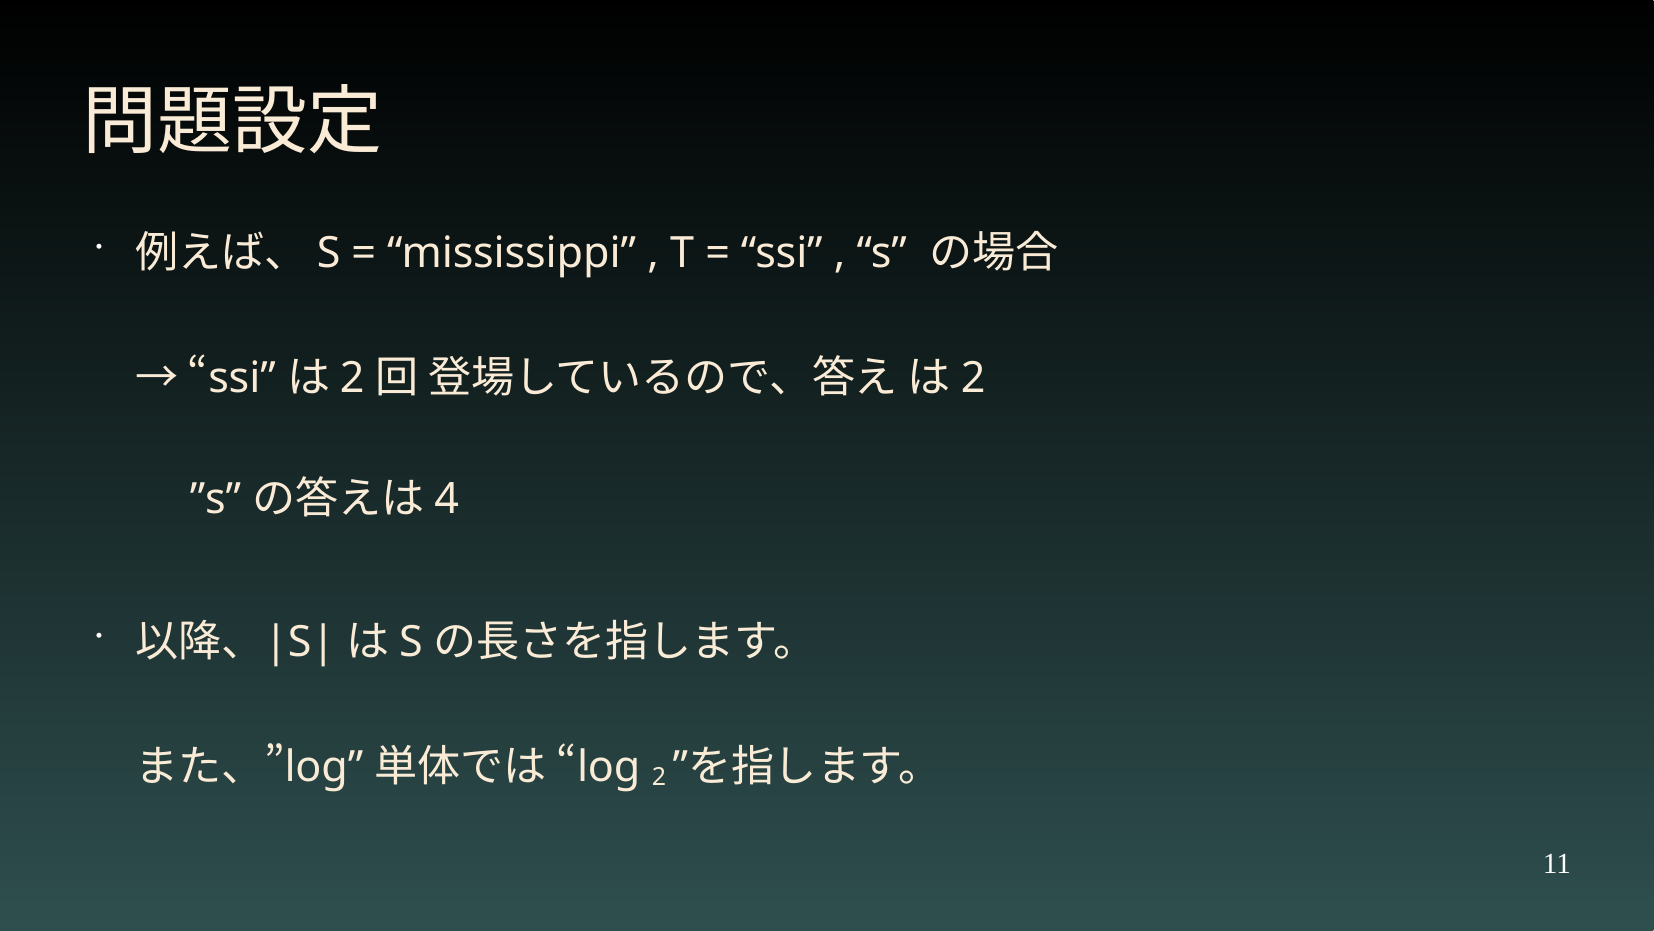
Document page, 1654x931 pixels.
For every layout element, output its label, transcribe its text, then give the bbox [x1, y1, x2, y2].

title 問題設定 [82, 37, 520, 193]
list 例えば、 S = “mississippi” , T = “ssi” , “s” の場合 → “ssi” は 2 回 登場しているので、答え は 2 ”s” の答えは 4 以降、|S| は S の長さを指します。 また、”log” 単体では “log 2 ”を指します。 [82, 217, 1571, 863]
